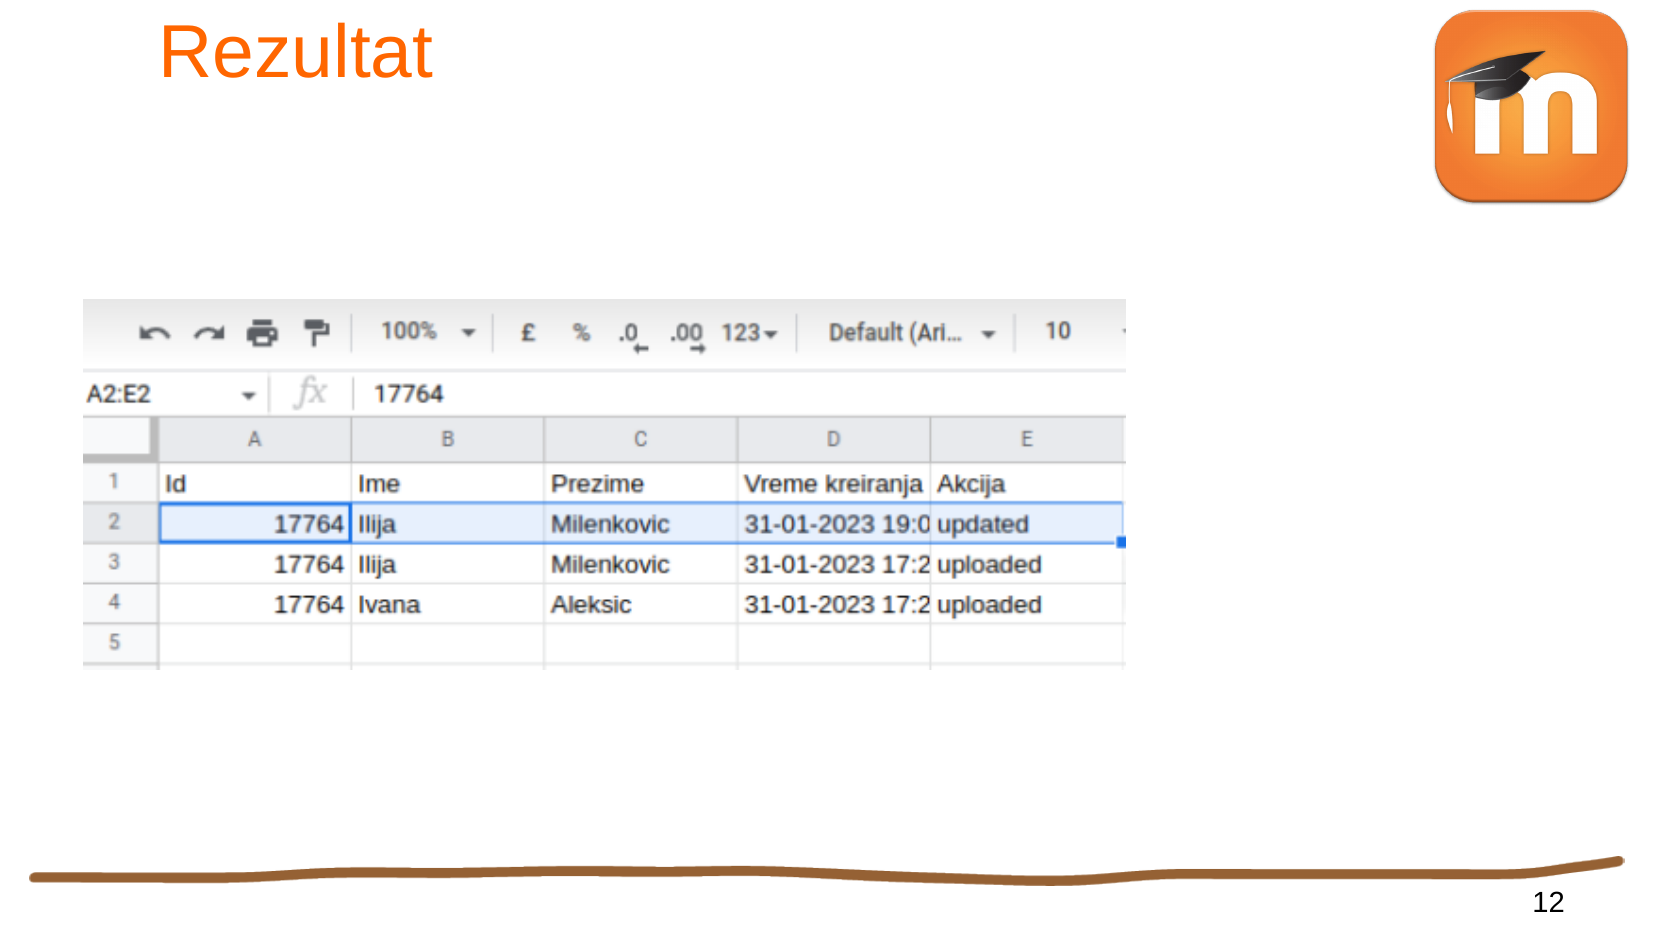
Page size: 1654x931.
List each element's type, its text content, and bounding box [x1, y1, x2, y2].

title Rezultat [0, 0, 976, 104]
picture [1425, 0, 1637, 212]
picture [29, 856, 1625, 886]
picture [83, 299, 1126, 670]
